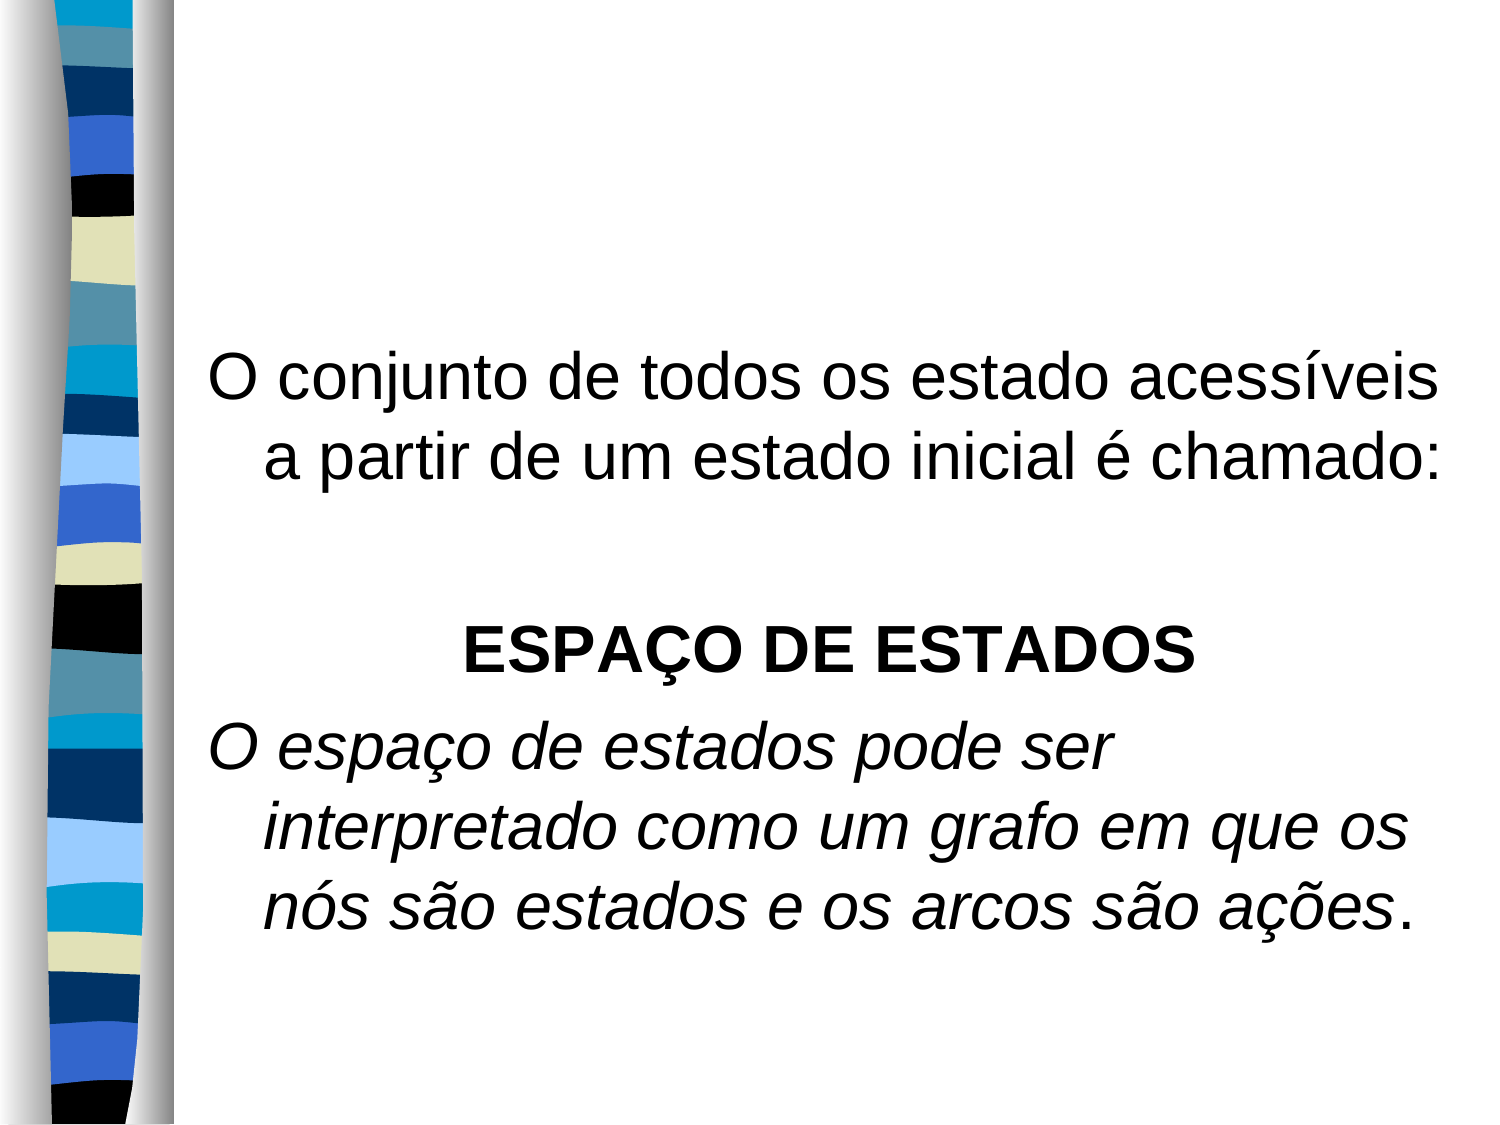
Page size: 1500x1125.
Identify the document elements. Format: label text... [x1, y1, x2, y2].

list O conjunto de todos os estado acessíveis a partir de um estado inicial é chamado: ESPAÇO DE ESTADOS O espaço de estados pode ser interpretado como um grafo em que os nós são estados e os arcos são ações. [192, 324, 1468, 1000]
